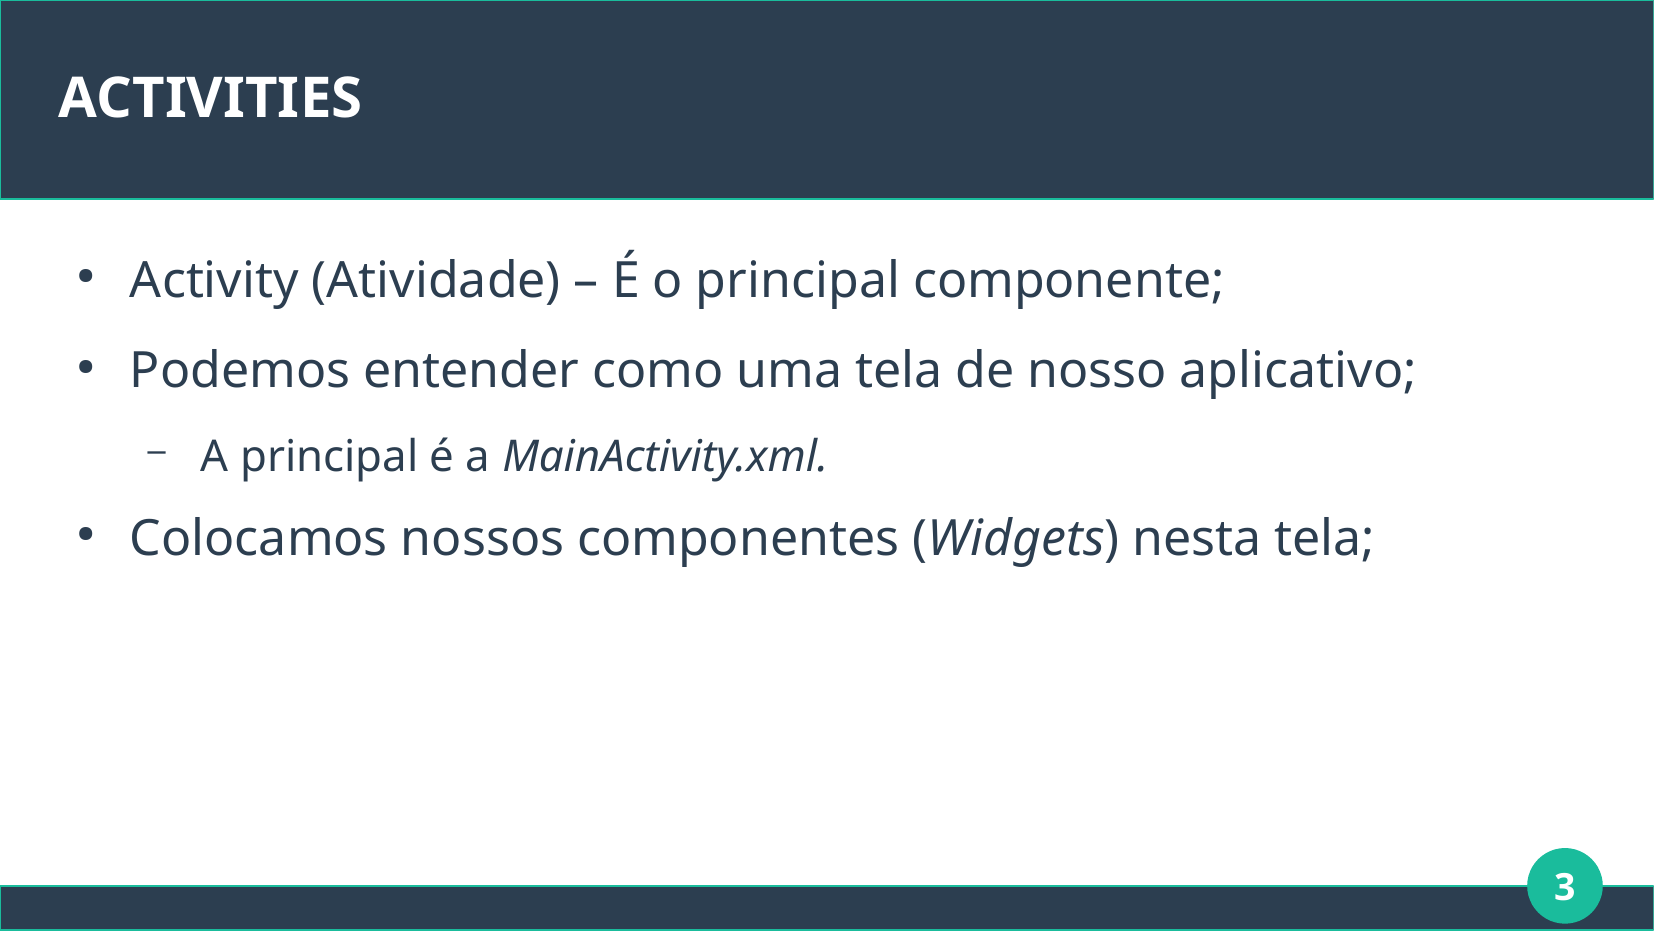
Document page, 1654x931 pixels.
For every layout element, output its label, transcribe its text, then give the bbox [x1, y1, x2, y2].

list Activity (Atividade) – É o principal componente; Podemos entender como uma tela de nosso aplicativo; A principal é a MainActivity.xml. Colocamos nossos componentes (Widgets) nesta tela; [59, 243, 1595, 864]
title ACTIVITIES [59, 37, 1595, 155]
